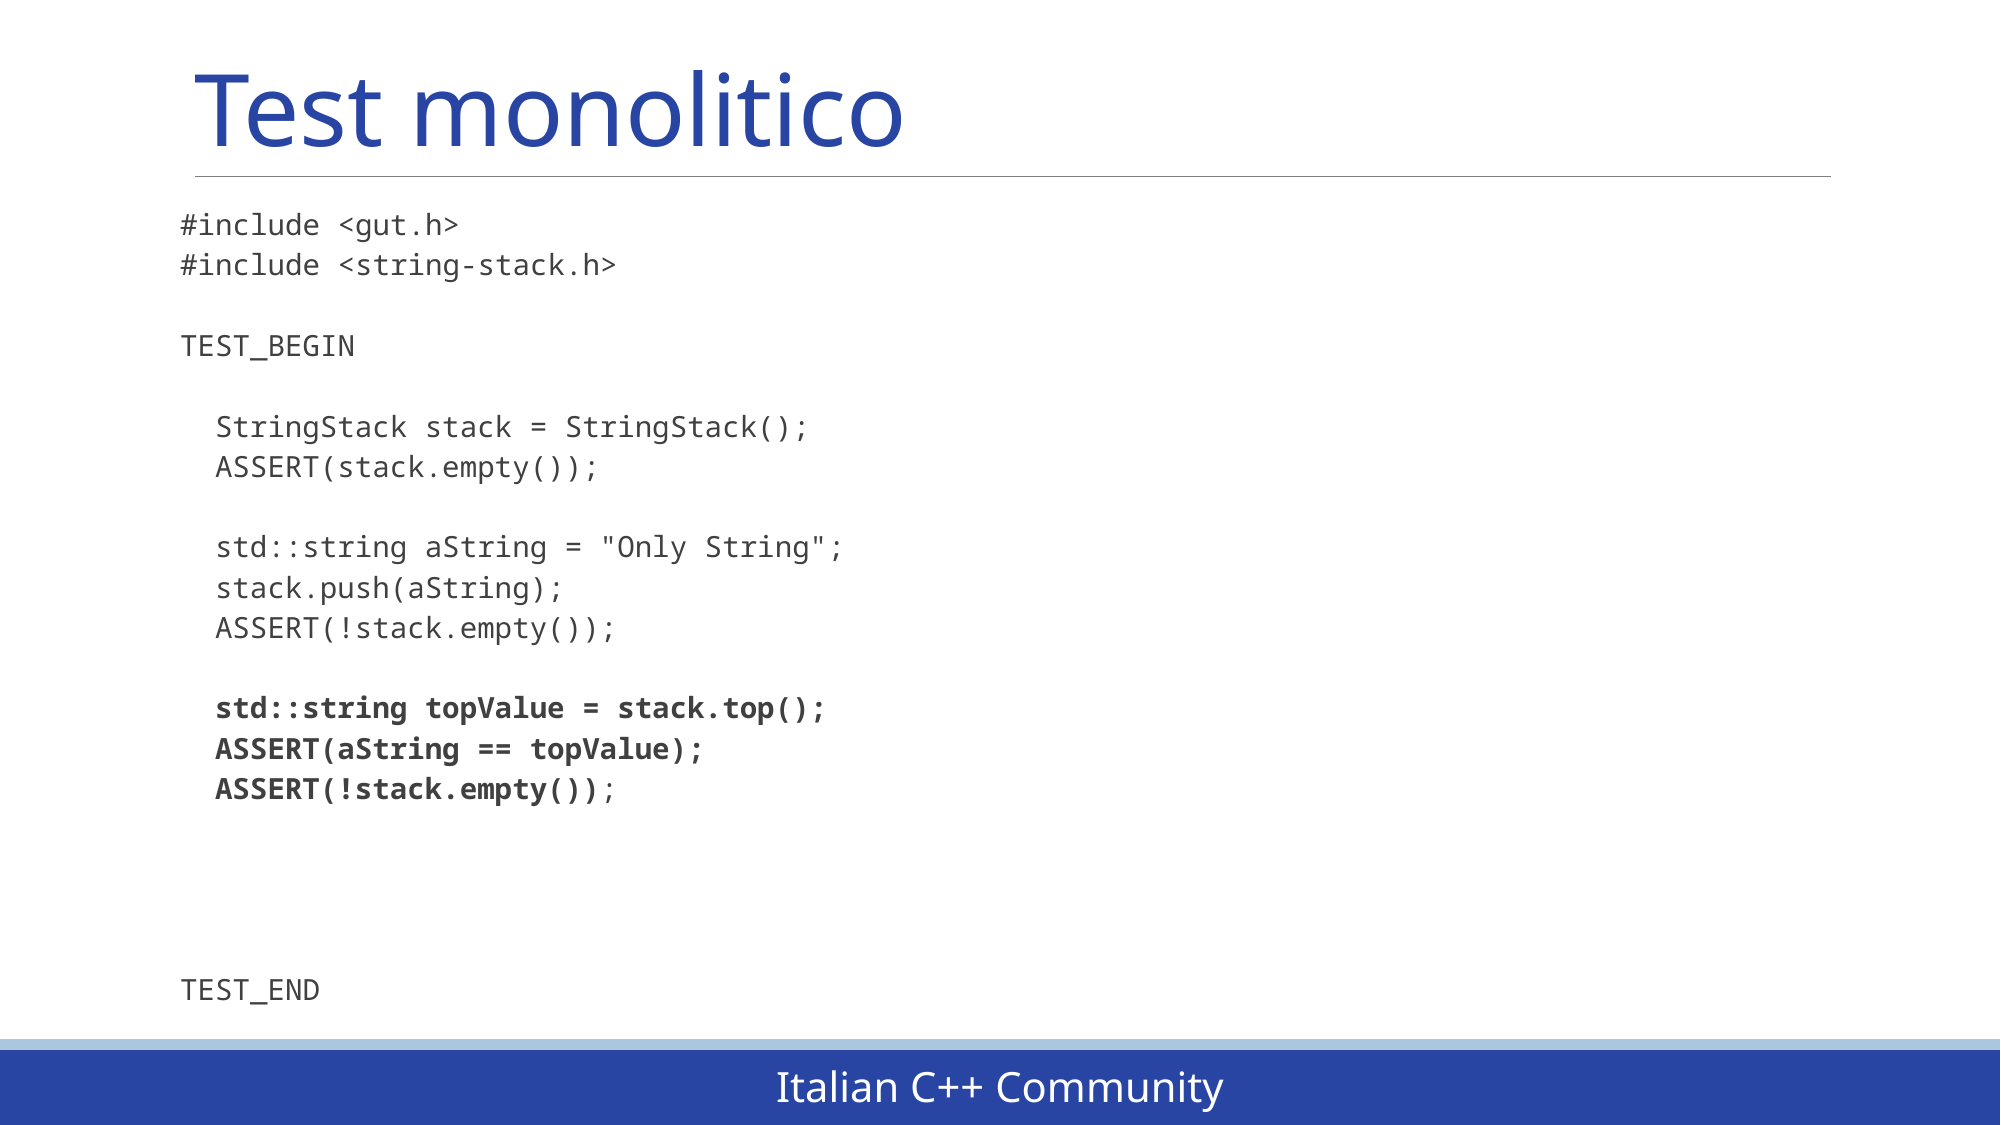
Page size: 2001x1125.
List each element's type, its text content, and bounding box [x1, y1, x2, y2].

title Test monolitico [179, 2, 1830, 175]
list #include <gut.h> #include <string-stack.h> TEST_BEGIN StringStack stack = StringStack(); ASSERT(stack.empty()); std::string aString = "Only String"; stack.push(aString); ASSERT(!stack.empty()); std::string topValue = stack.top(); ASSERT(aString == topValue); ASSERT(!stack.empty()); TEST_END [179, 202, 1830, 1011]
